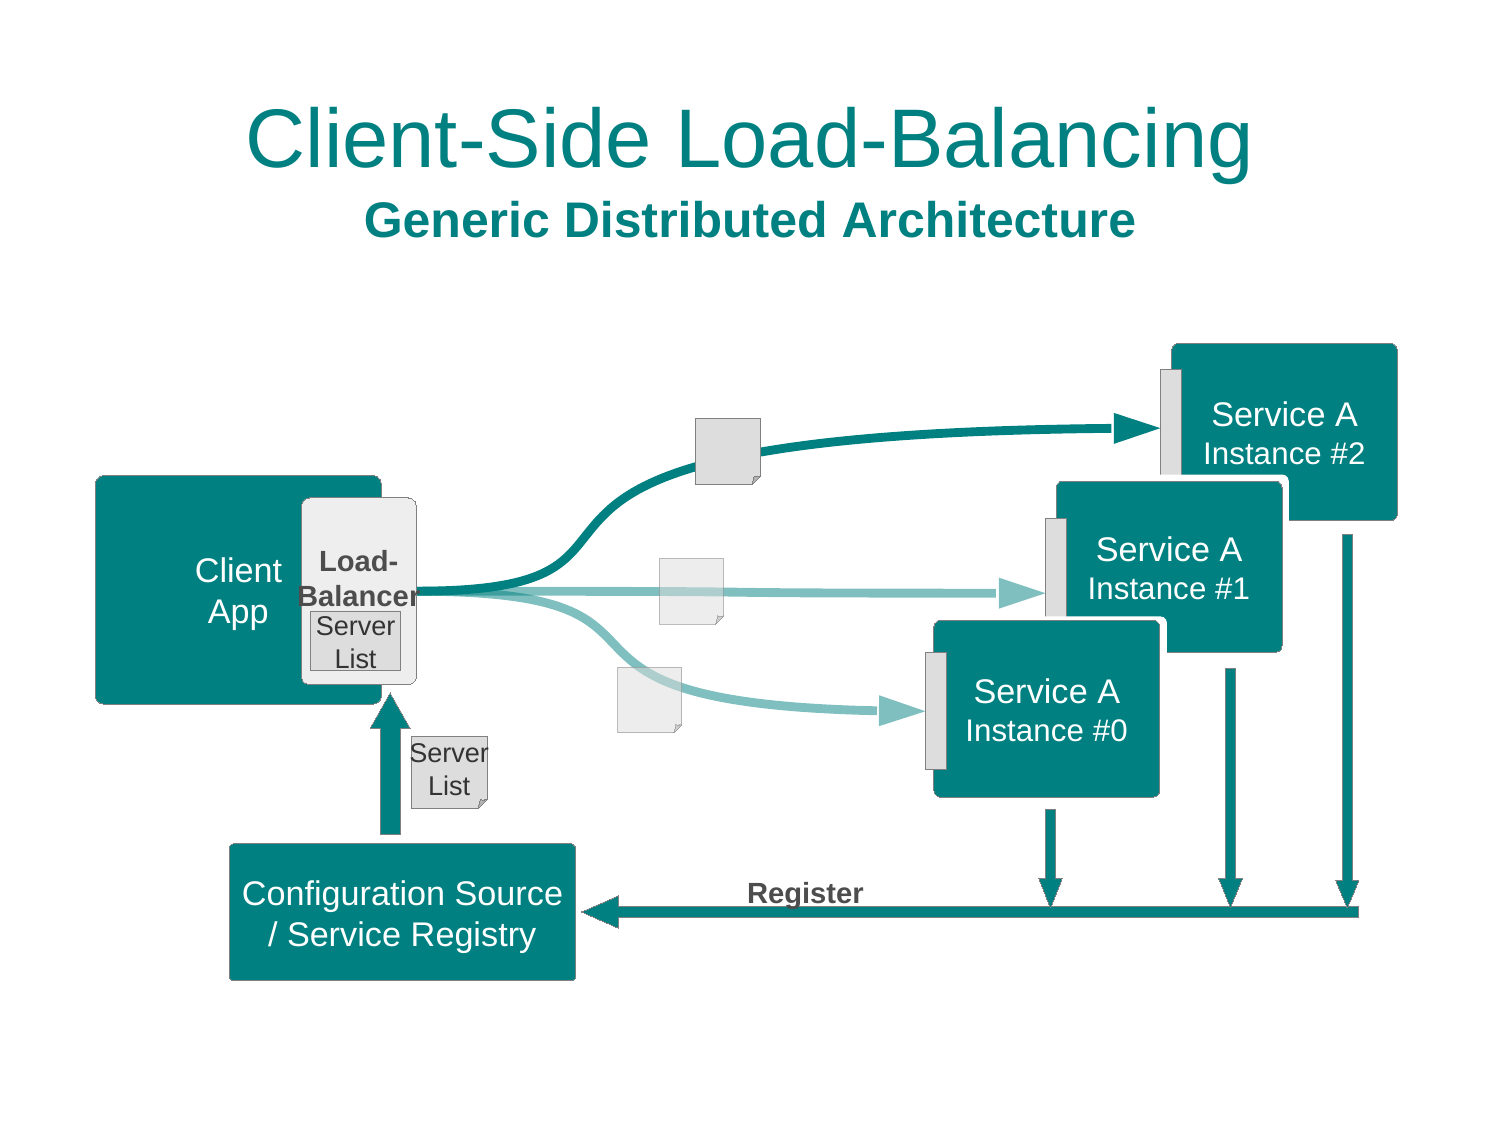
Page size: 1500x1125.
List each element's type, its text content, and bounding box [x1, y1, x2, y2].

text_box Service A Instance #1 [1056, 481, 1283, 653]
text_box [581, 895, 728, 929]
text_box Server List [411, 736, 488, 809]
text_box Service A Instance #2 [1171, 343, 1398, 521]
title Client-Side Load-Balancing [75, 44, 1425, 180]
text_box Load- Balancer [301, 497, 417, 685]
text_box [370, 692, 411, 835]
text_box Generic Distributed Architecture [0, 180, 1500, 255]
text_box Register [728, 867, 883, 918]
text_box Client App [95, 475, 382, 705]
text_box [883, 534, 1359, 918]
text_box [617, 667, 682, 733]
text_box [659, 558, 724, 625]
text_box [941, 518, 1167, 794]
text_box Configuration Source / Service Registry [229, 843, 576, 981]
text_box [695, 418, 761, 485]
text_box Server List [310, 611, 401, 671]
text_box [1062, 369, 1289, 646]
text_box Service A Instance #0 [933, 620, 1160, 798]
text_box [925, 652, 947, 770]
